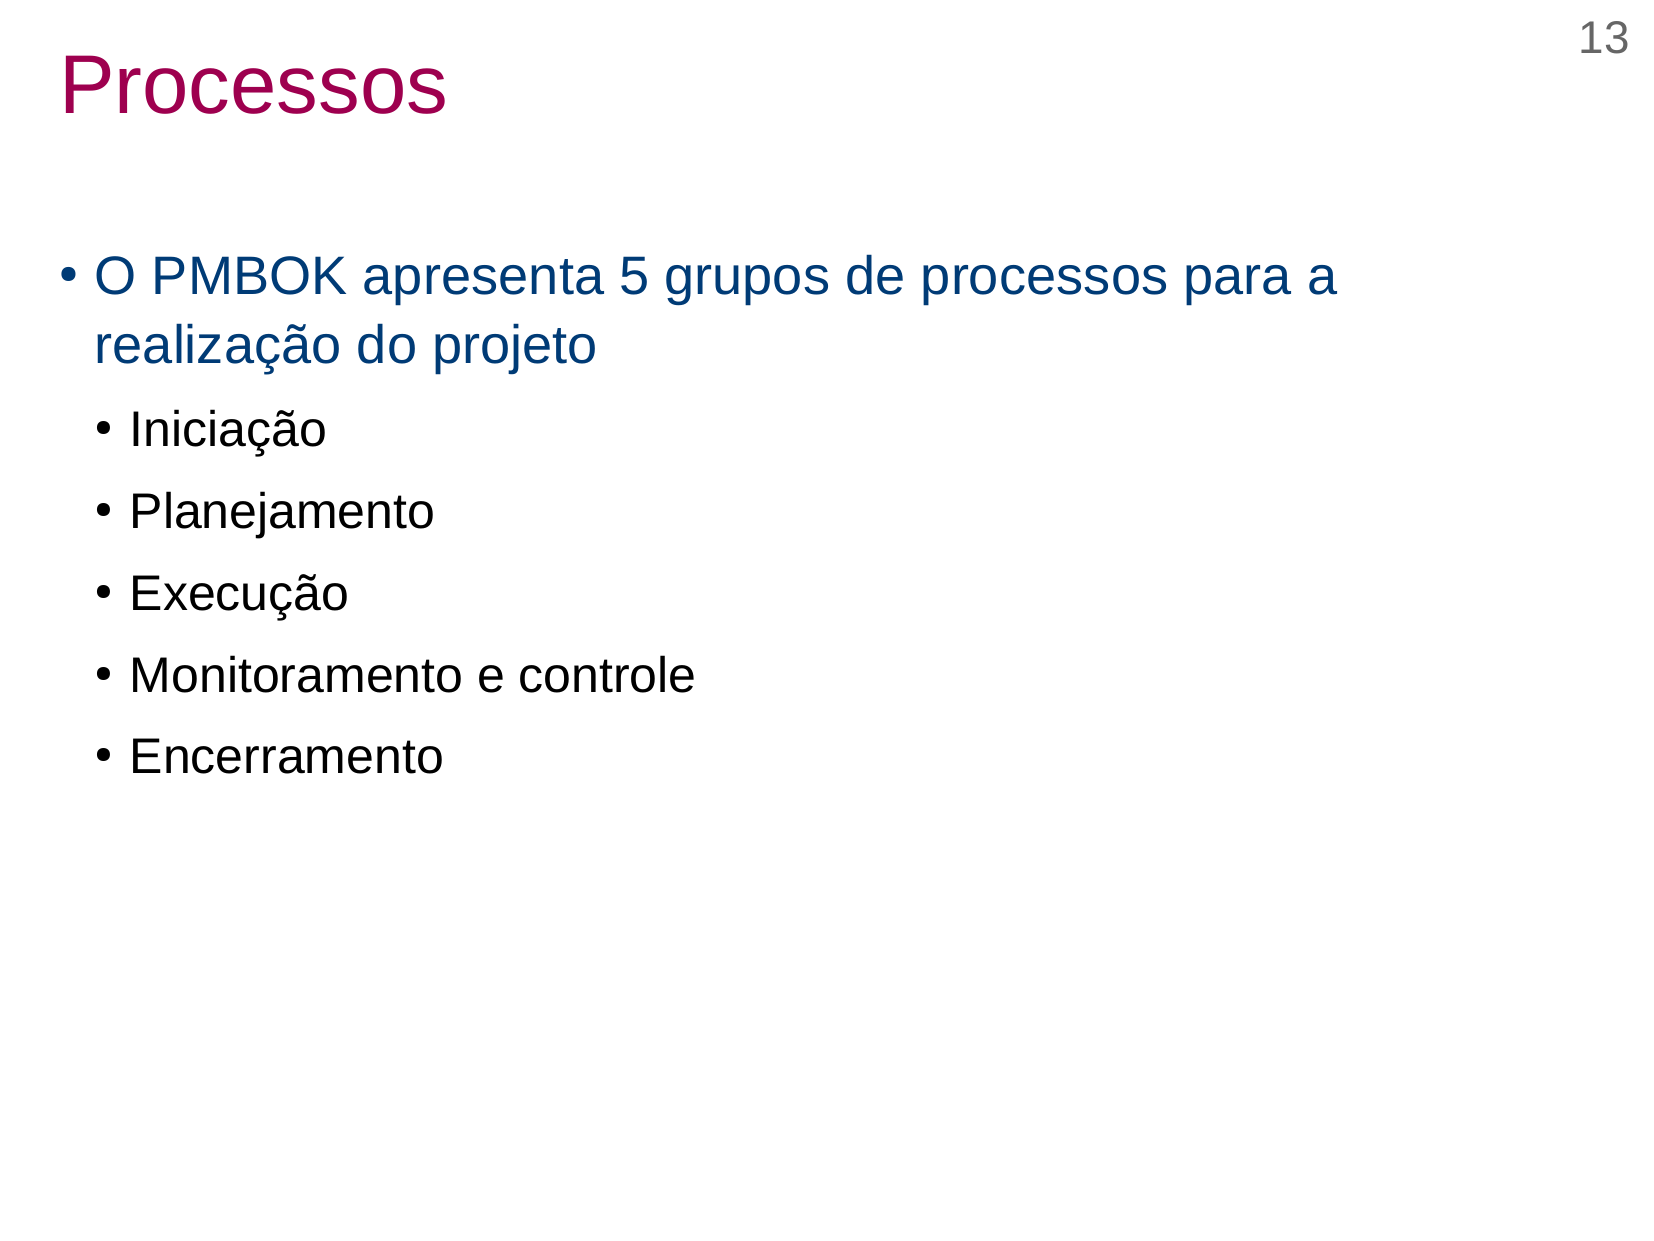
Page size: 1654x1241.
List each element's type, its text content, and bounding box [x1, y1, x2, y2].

list O PMBOK apresenta 5 grupos de processos para a realização do projeto Iniciação Planejamento Execução Monitoramento e controle Encerramento [59, 236, 1595, 1211]
title Processos [59, 29, 1595, 148]
